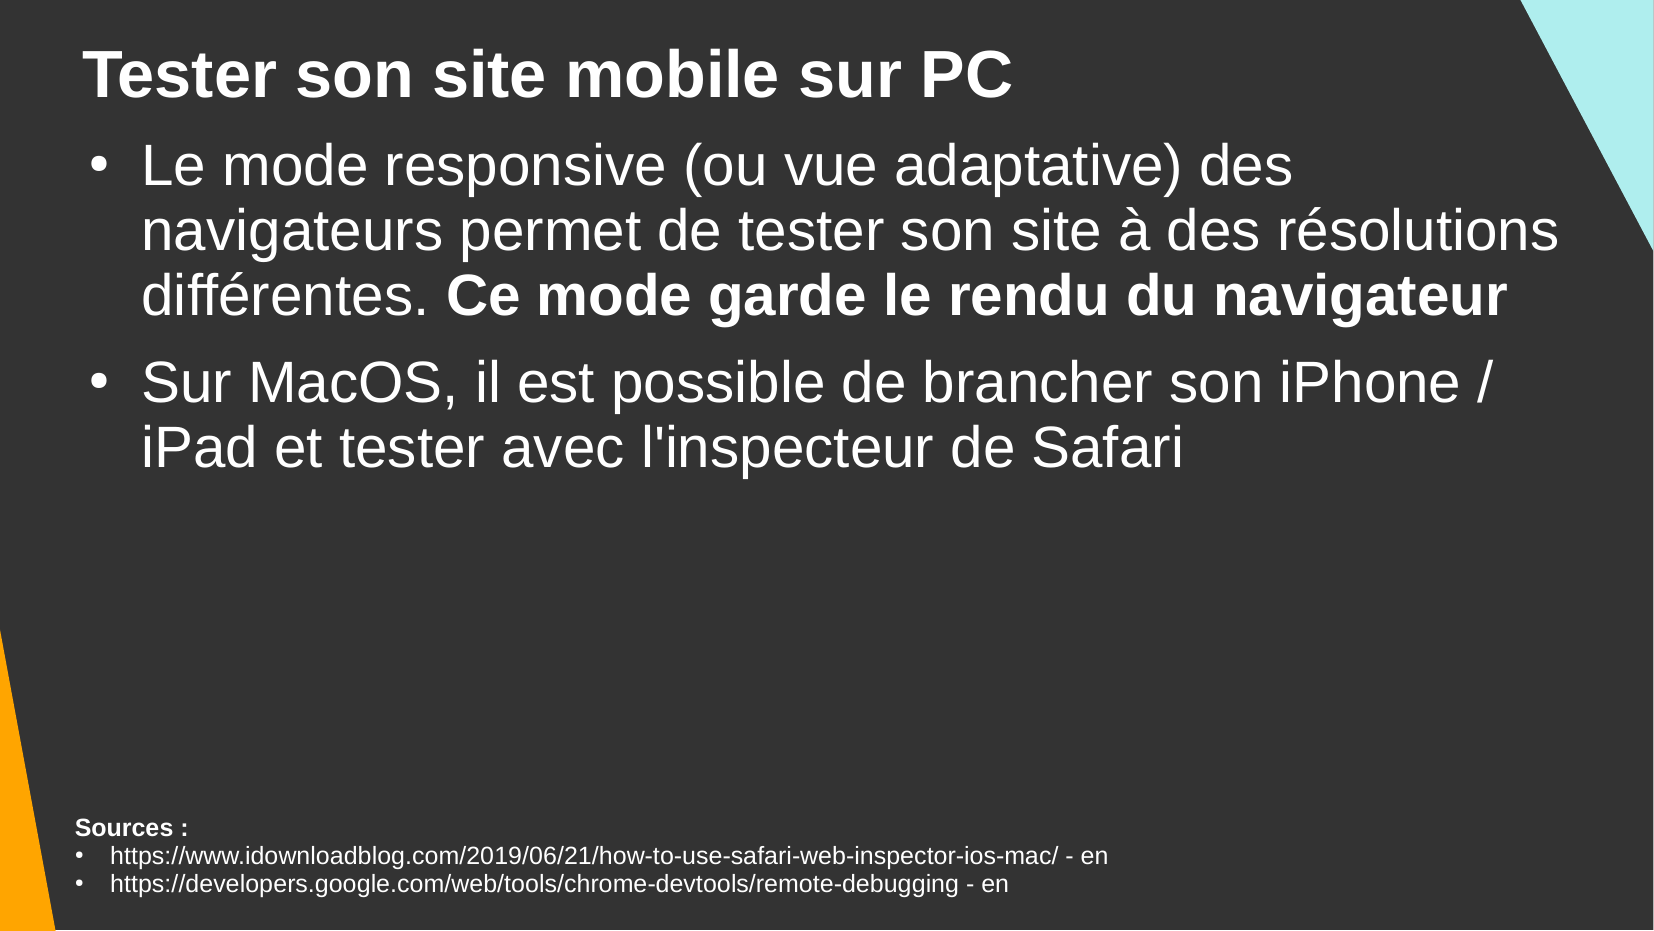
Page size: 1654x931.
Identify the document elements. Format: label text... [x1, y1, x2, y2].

list Le mode responsive (ou vue adaptative) des navigateurs permet de tester son site à des résolutions différentes. Ce mode garde le rendu du navigateur Sur MacOS, il est possible de brancher son iPhone / iPad et tester avec l'inspecteur de Safari [70, 132, 1605, 718]
text_box [0, 629, 56, 931]
text_box Sources : https://www.idownloadblog.com/2019/06/21/how-to-use-safari-web-inspector-ios-mac/ - en https://developers.google.com/web/tools/chrome-devtools/remote-debugging - en [60, 806, 1654, 905]
title Tester son site mobile sur PC [82, 37, 1571, 112]
text_box [1520, 0, 1654, 253]
